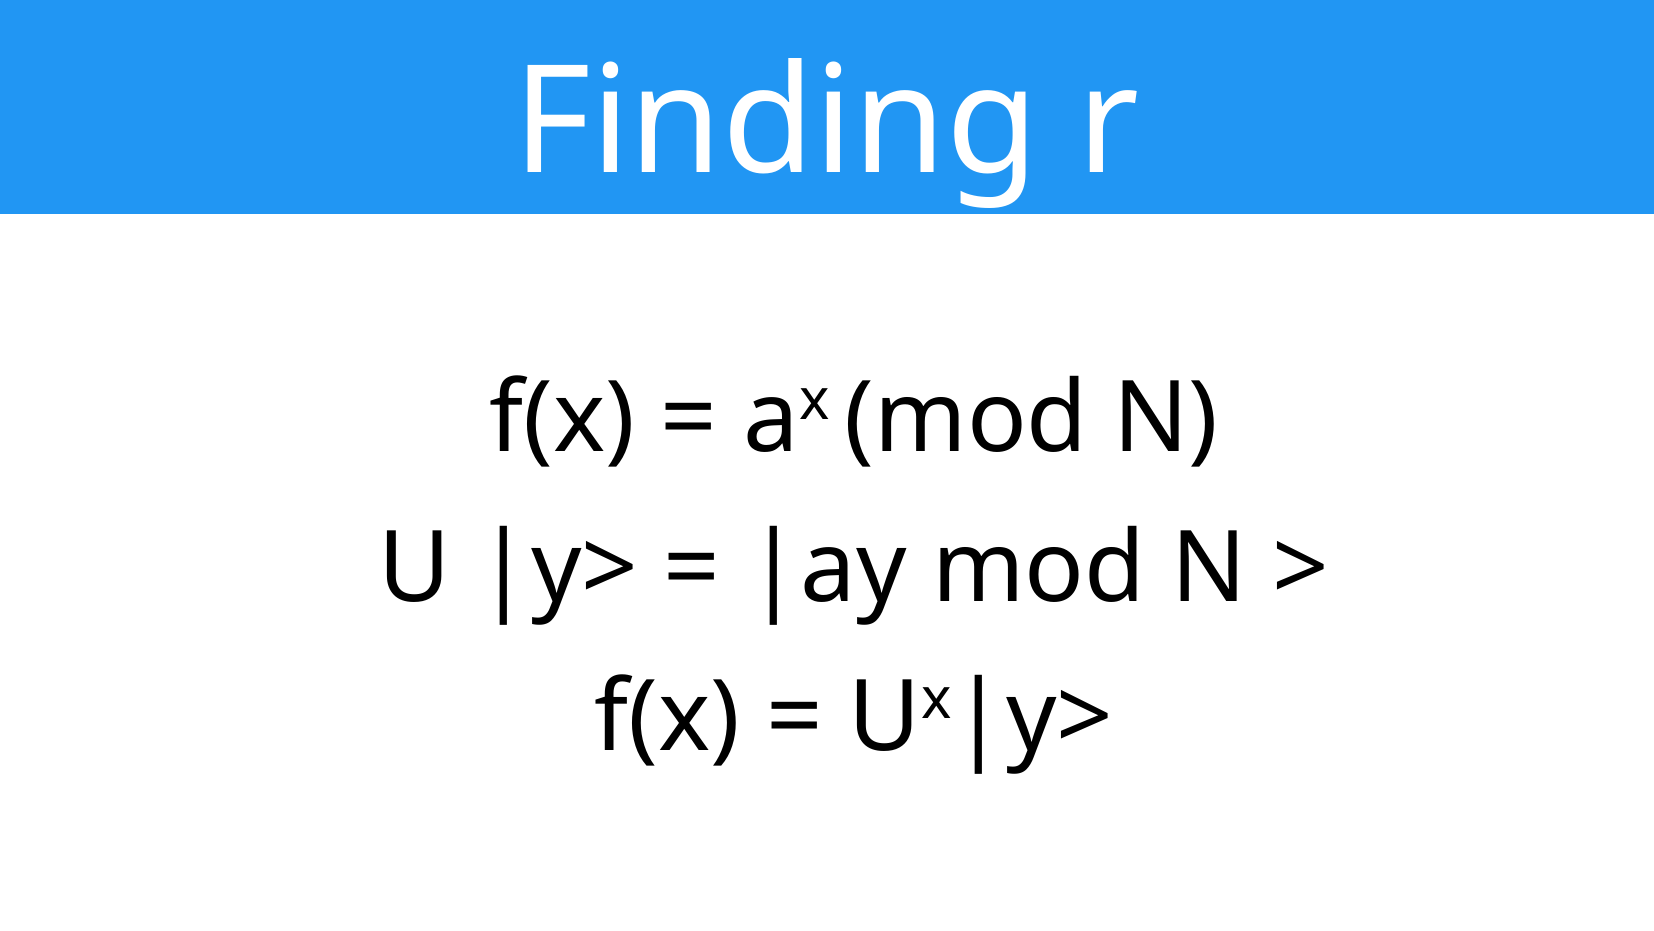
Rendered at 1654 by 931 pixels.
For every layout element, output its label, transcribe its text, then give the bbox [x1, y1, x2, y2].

title Finding r [82, 37, 1571, 193]
list f(x) = ax (mod N) U |y> = |ay mod N > f(x) = Ux|y> [86, 345, 1576, 781]
